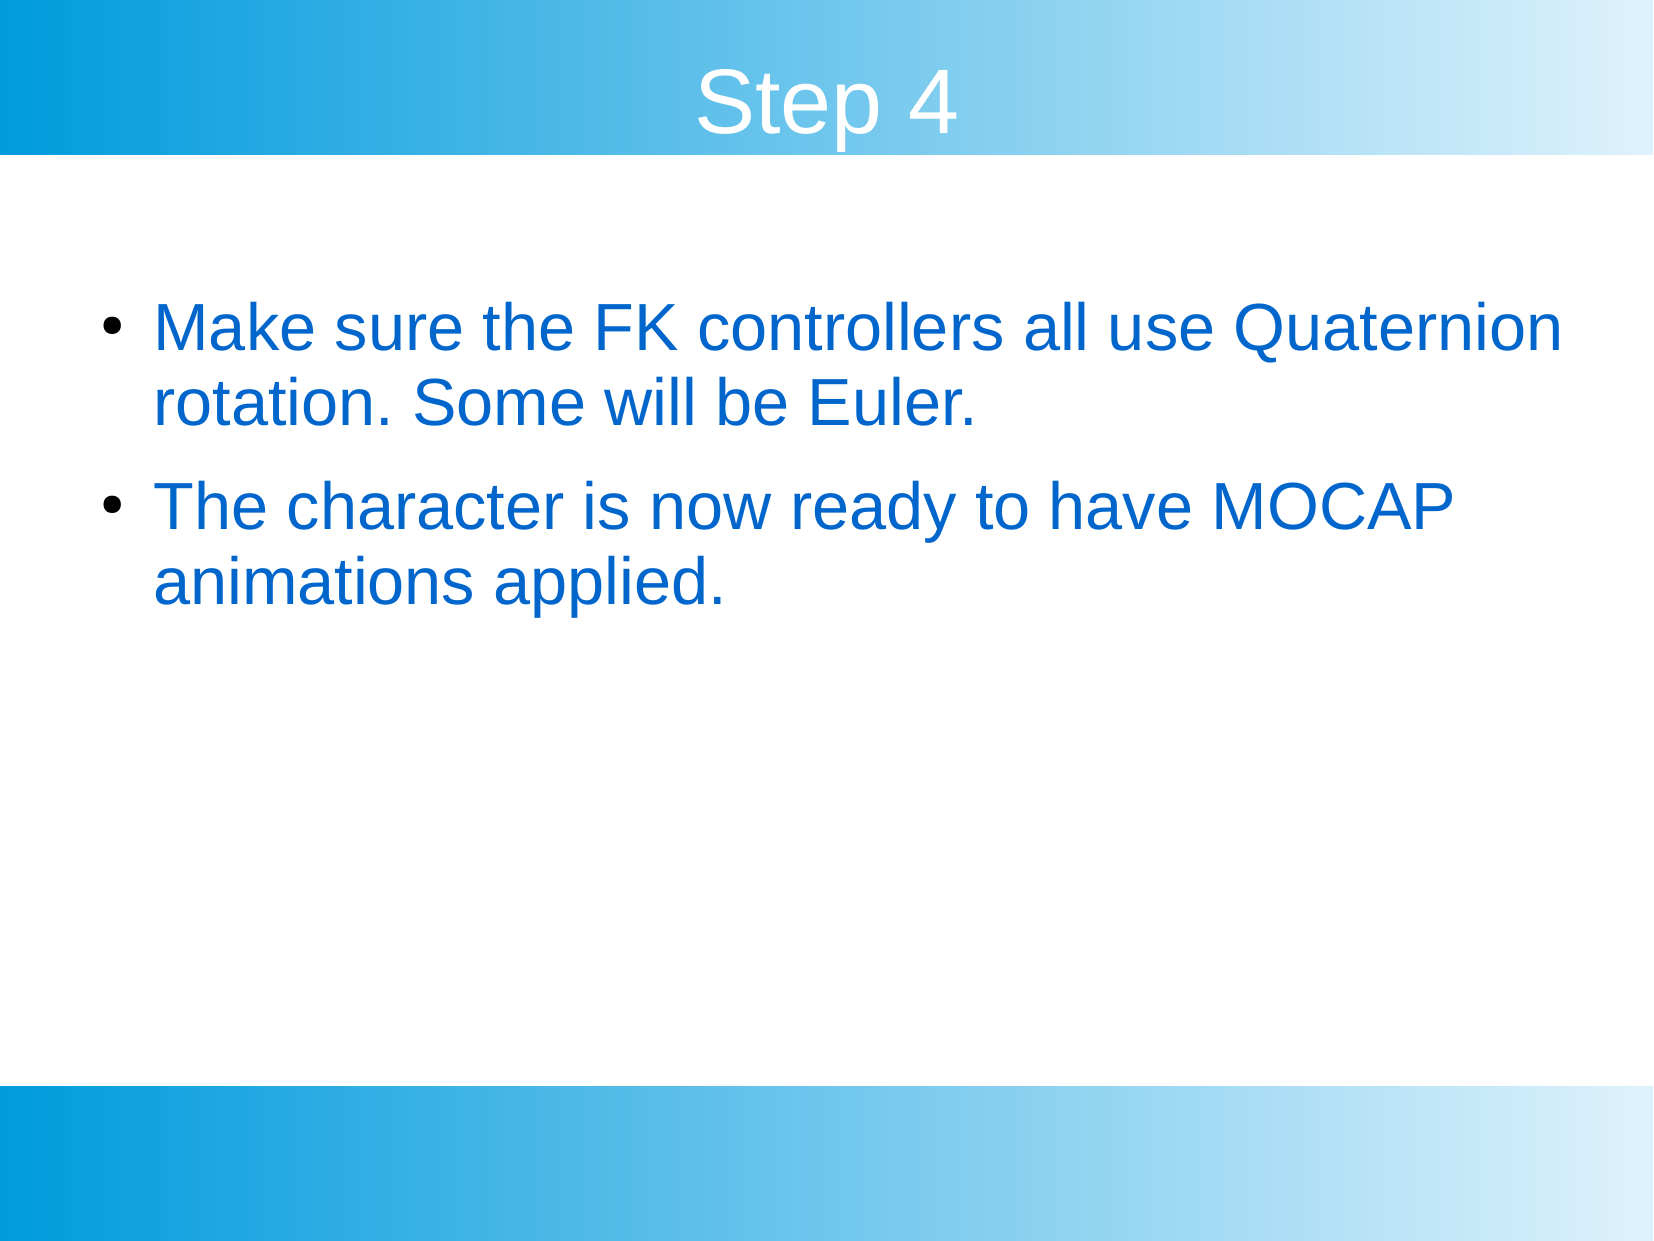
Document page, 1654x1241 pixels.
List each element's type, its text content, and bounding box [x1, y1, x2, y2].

title Step 4 [82, 49, 1571, 155]
list Make sure the FK controllers all use Quaternion rotation. Some will be Euler. The character is now ready to have MOCAP animations applied. [82, 290, 1571, 1010]
